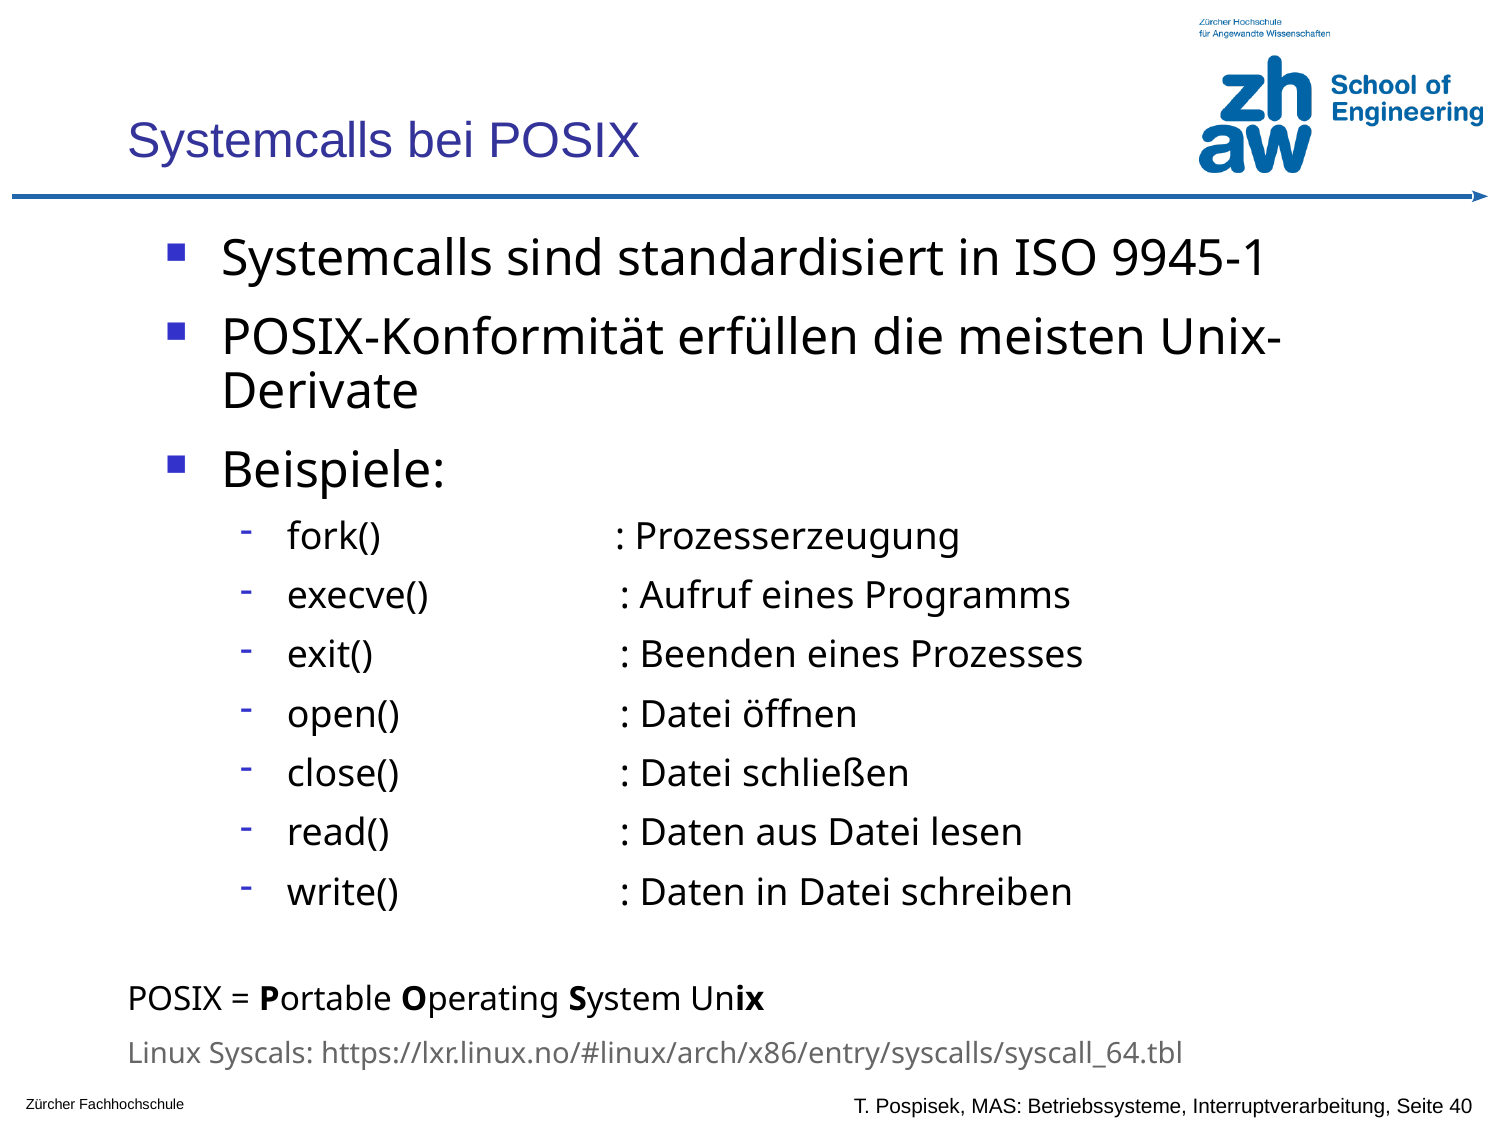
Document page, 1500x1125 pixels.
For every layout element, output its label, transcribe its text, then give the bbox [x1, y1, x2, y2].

picture [1199, 19, 1483, 173]
title Systemcalls bei POSIX [112, 66, 1391, 175]
list Systemcalls sind standardisiert in ISO 9945-1 POSIX-Konformität erfüllen die meisten Unix-Derivate Beispiele: fork() : Prozesserzeugung execve() : Aufruf eines Programms exit() : Beenden eines Prozesses open() : Datei öffnen close() : Datei schließen read() : Daten aus Datei lesen write() : Daten in Datei schreiben [150, 224, 1338, 900]
text_box POSIX = Portable Operating System Unix Linux Syscals: https://lxr.linux.no/#linux/arch/x86/entry/syscalls/syscall_64.tbl [112, 969, 1418, 1077]
